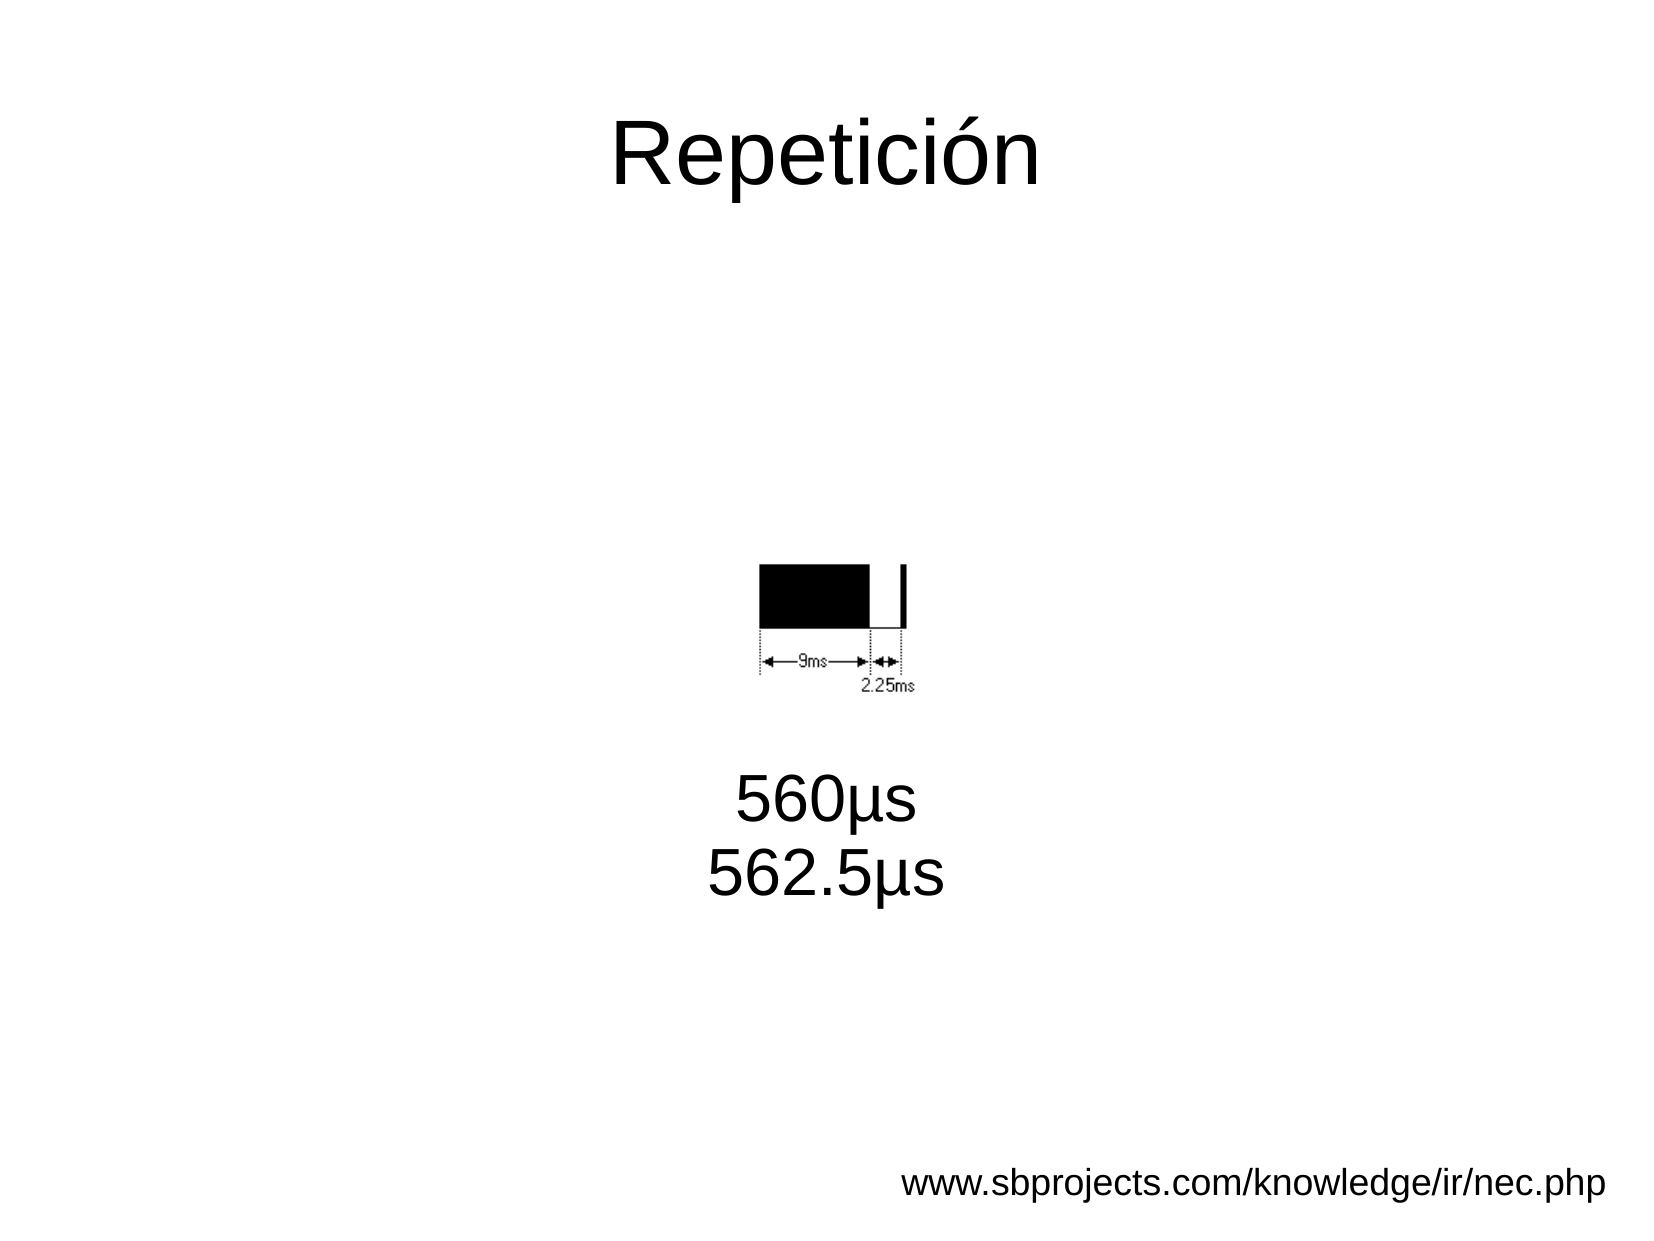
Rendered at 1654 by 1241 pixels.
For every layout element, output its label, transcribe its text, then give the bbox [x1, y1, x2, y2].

text_box www.sbprojects.com/knowledge/ir/nec.php [886, 1153, 1073, 1211]
picture [755, 543, 916, 712]
title Repetición [82, 56, 1571, 250]
text_box 560 [1073, 710, 1654, 1241]
subtitle 560µs 562.5µs [82, 433, 1571, 1238]
